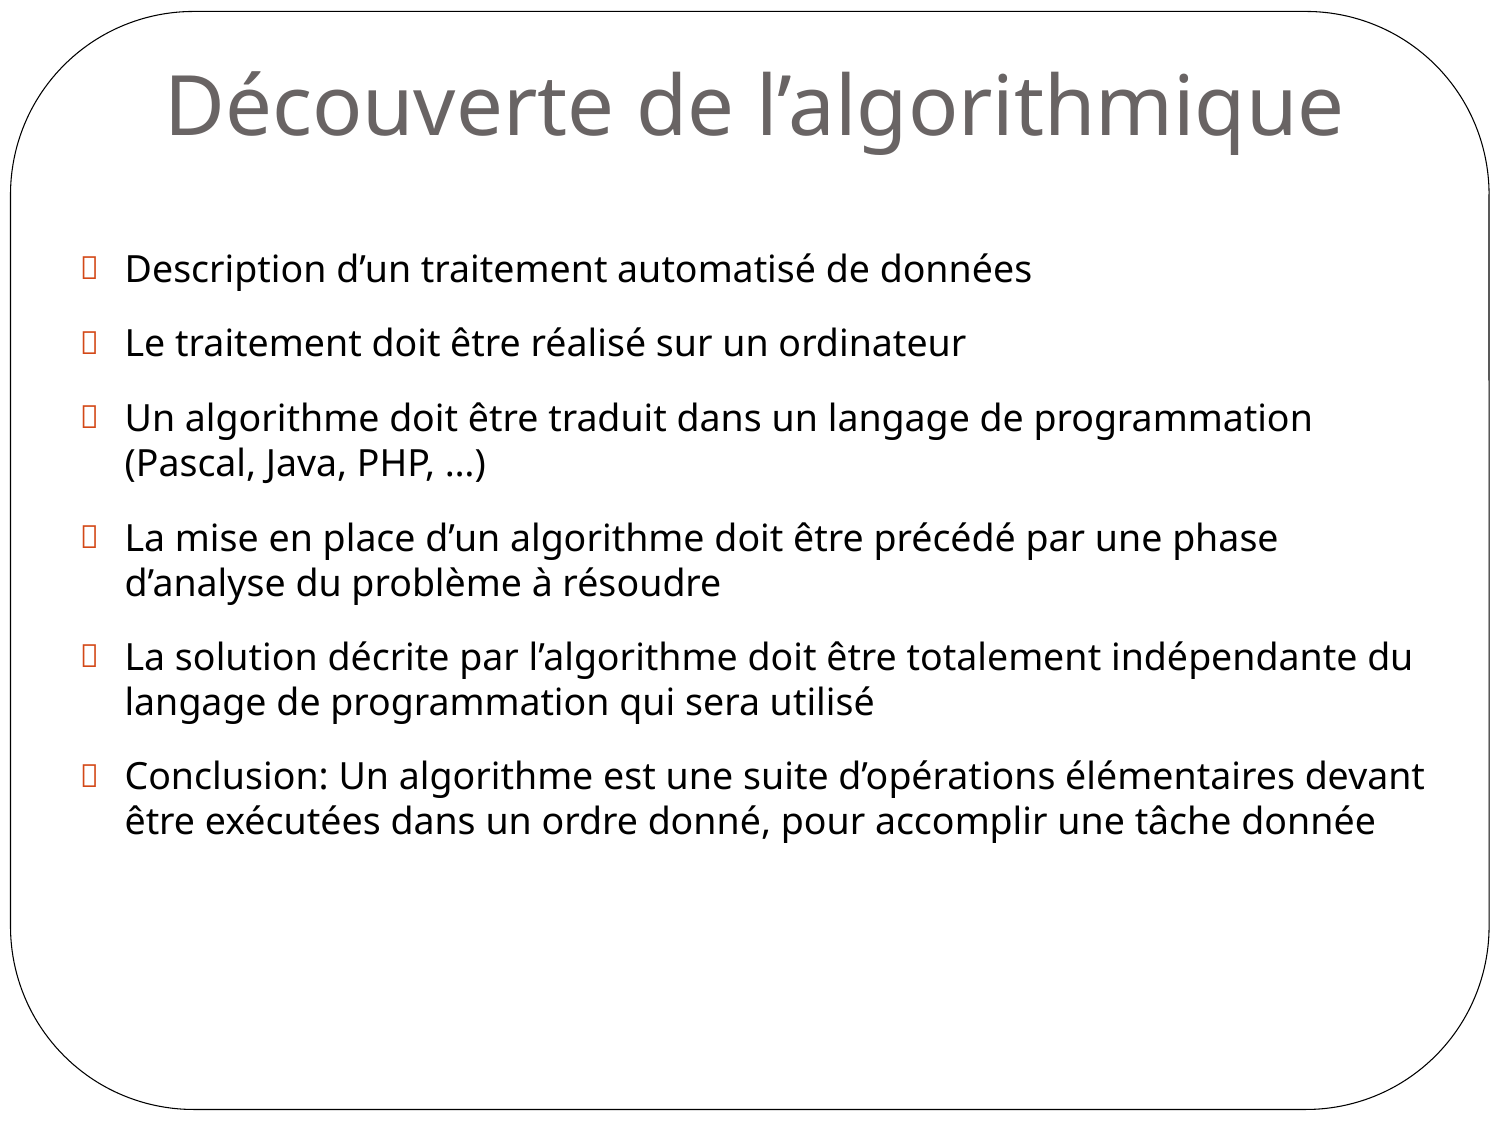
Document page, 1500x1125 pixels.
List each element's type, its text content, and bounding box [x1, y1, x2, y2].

list Description d’un traitement automatisé de données Le traitement doit être réalisé sur un ordinateur Un algorithme doit être traduit dans un langage de programmation (Pascal, Java, PHP, …) La mise en place d’un algorithme doit être précédé par une phase d’analyse du problème à résoudre La solution décrite par l’algorithme doit être totalement indépendante du langage de programmation qui sera utilisé Conclusion: Un algorithme est une suite d’opérations élémentaires devant être exécutées dans un ordre donné, pour accomplir une tâche donnée [64, 237, 1447, 1047]
title Découverte de l’algorithmique [150, 45, 1425, 233]
